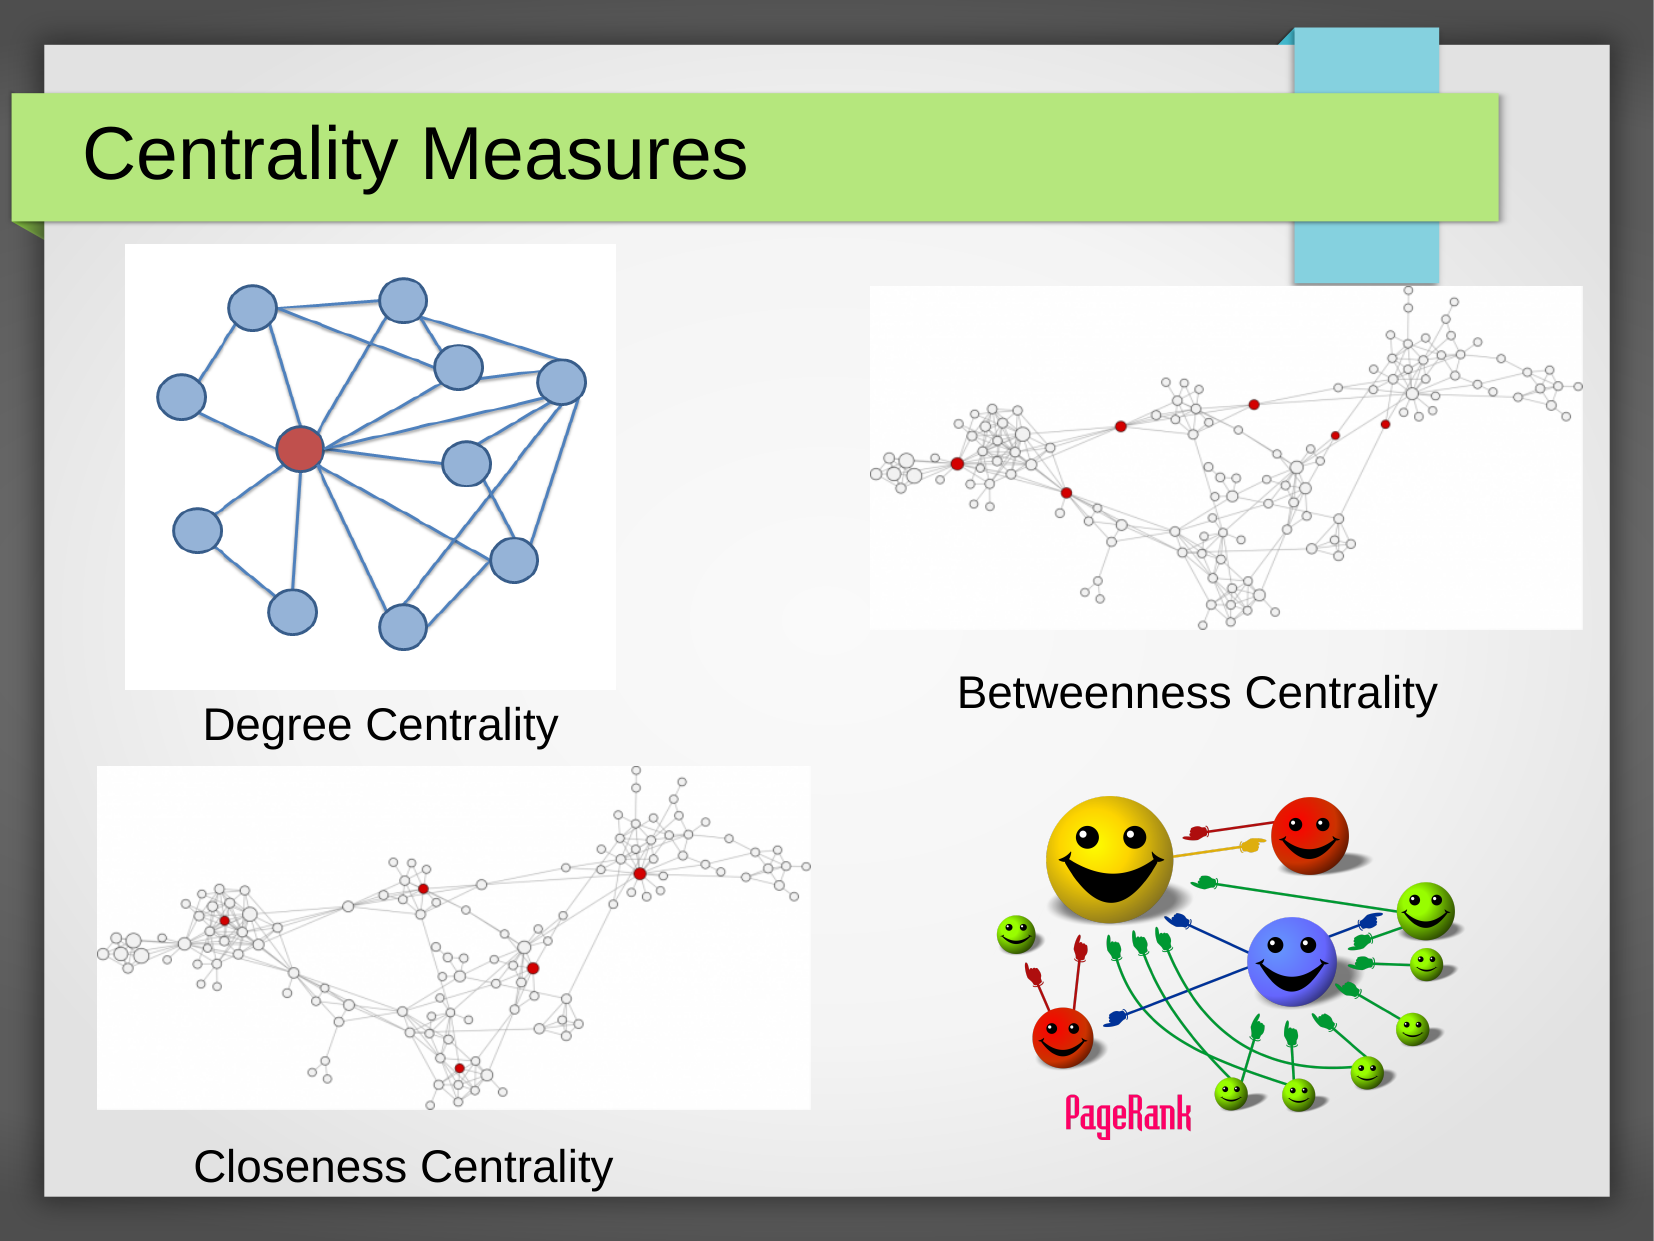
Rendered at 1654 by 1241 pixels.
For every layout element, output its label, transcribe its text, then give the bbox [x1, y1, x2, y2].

text_box Closeness Centrality [143, 1133, 691, 1201]
picture [0, 0, 1654, 1241]
title Centrality Measures [82, 94, 1264, 213]
text_box Betweenness Centrality [906, 660, 1531, 727]
text_box Degree Centrality [187, 691, 580, 763]
